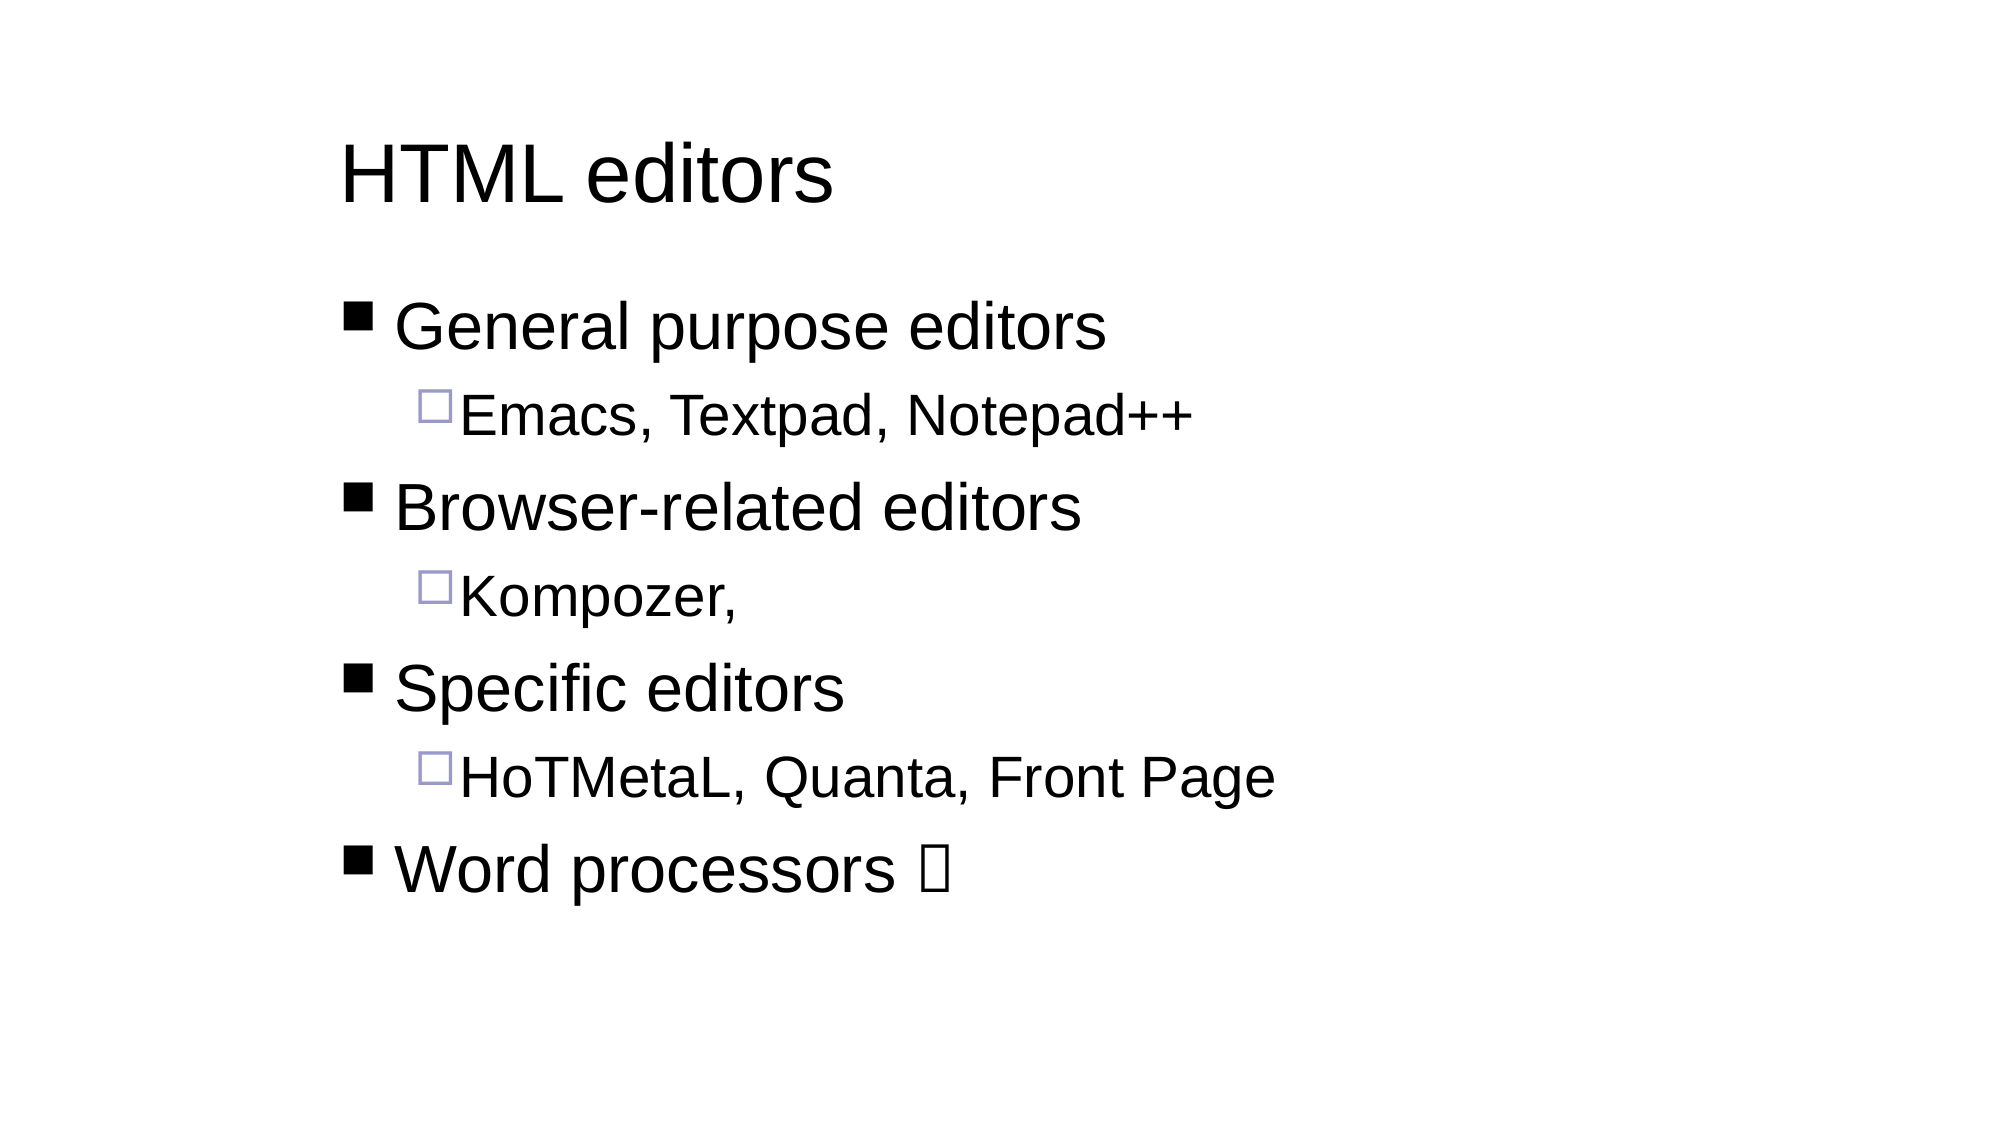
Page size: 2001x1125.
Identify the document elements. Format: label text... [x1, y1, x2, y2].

text_box HTML editors [324, 75, 1675, 263]
text_box General purpose editors Emacs, Textpad, Notepad++ Browser-related editors Kompozer, Specific editors HoTMetaL, Quanta, Front Page Word processors  [324, 274, 1675, 963]
